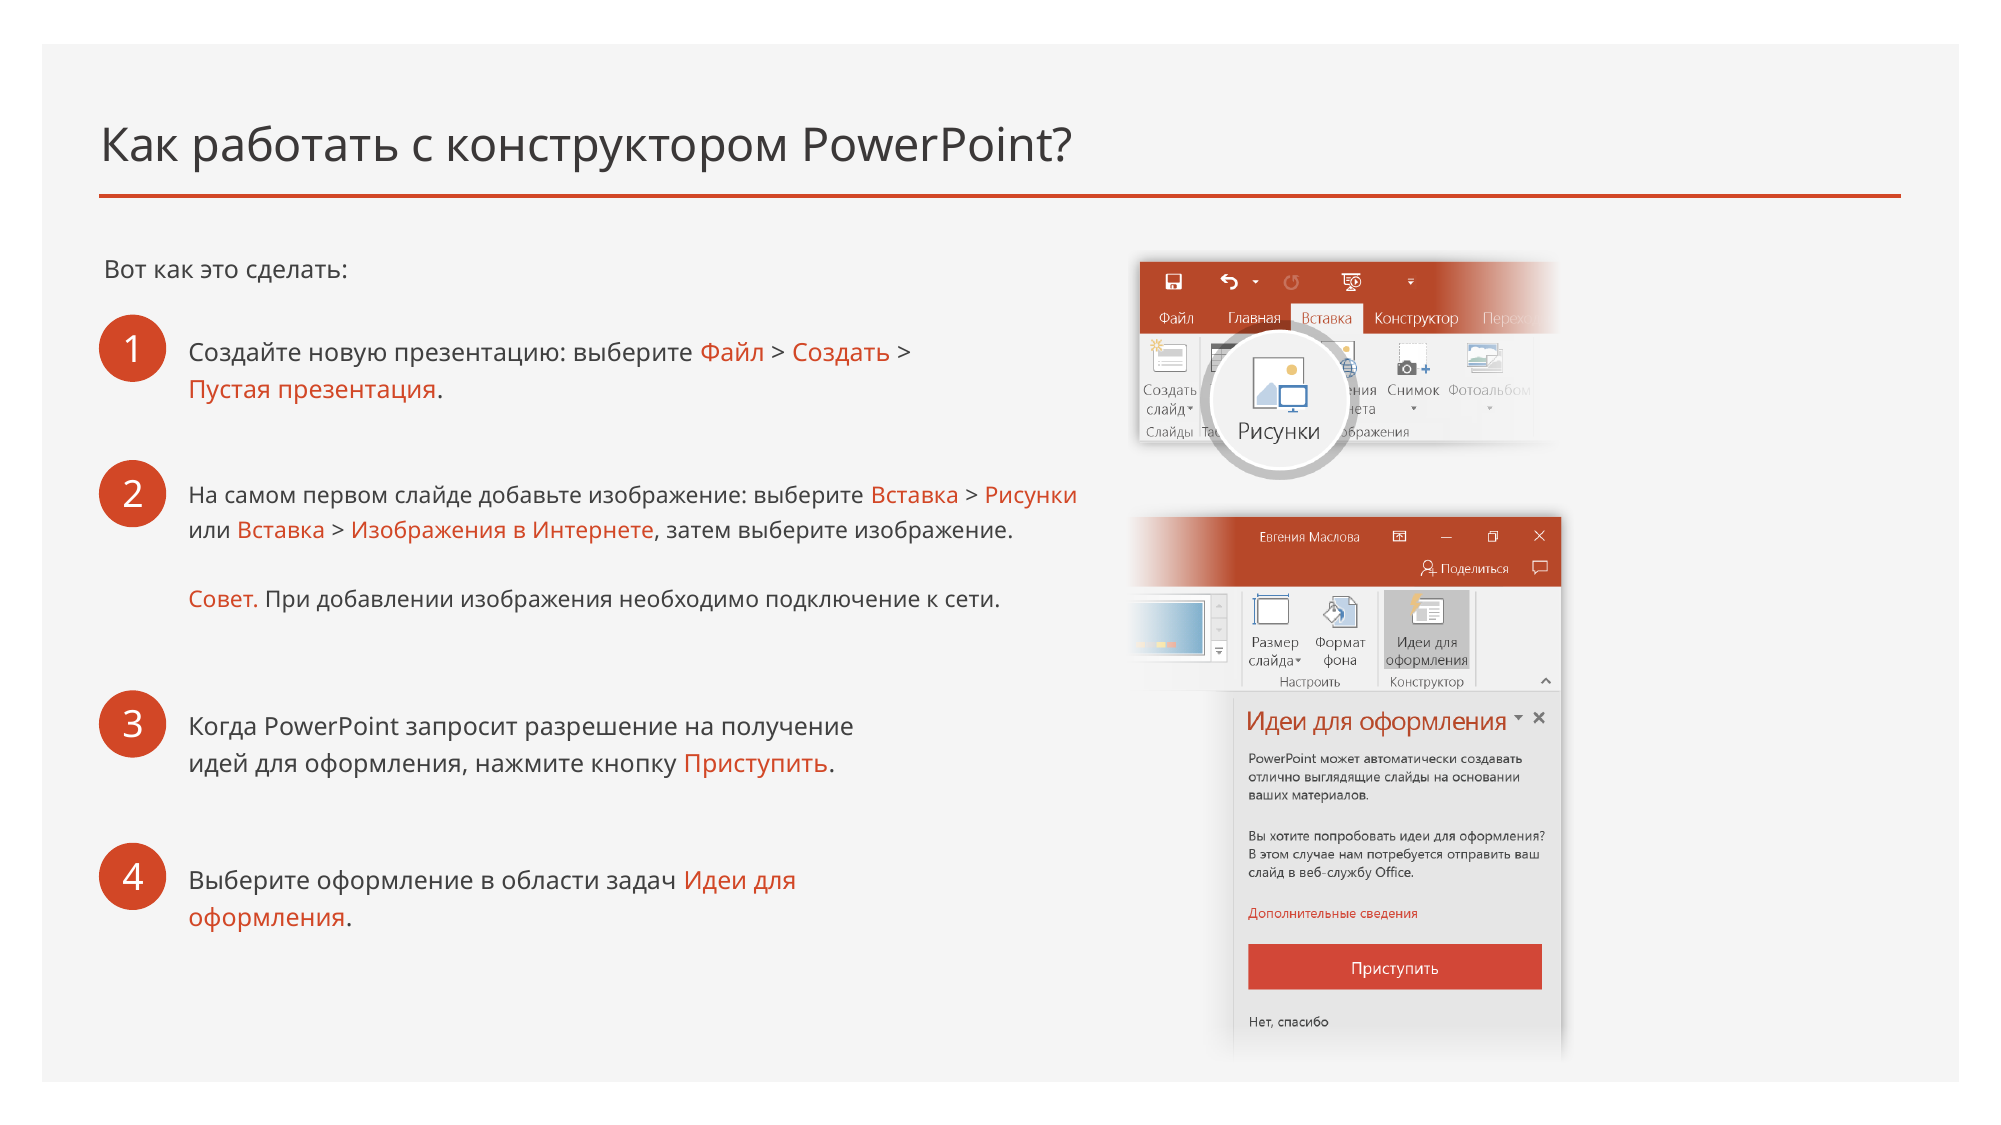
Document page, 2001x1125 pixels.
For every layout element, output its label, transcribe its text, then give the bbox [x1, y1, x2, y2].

text_box 3 [87, 693, 179, 754]
text_box 1 [87, 317, 179, 378]
text_box [116, 378, 149, 382]
text_box 2 [87, 462, 179, 524]
picture [1097, 503, 1574, 1079]
text_box [118, 524, 147, 528]
title Как работать с конструктором PowerPoint? [85, 73, 1214, 179]
text_box 4 [87, 845, 179, 907]
text_box Вот как это сделать: [88, 238, 928, 317]
text_box На самом первом слайде добавьте изображение: выберите Вставка > Рисунки или Вставка > Изображения в Интернете, затем выберите изображение. Совет. При добавлении изображения необходимо подключение к сети. [173, 466, 1129, 642]
text_box Выберите оформление в области задач Идеи для оформления. [173, 849, 913, 942]
text_box Создайте новую презентацию: выберите Файл > Создать > Пустая презентация. [173, 321, 1001, 420]
picture [1128, 250, 1588, 489]
text_box [117, 754, 148, 758]
text_box Когда PowerPoint запросит разрешение на получение идей для оформления, нажмите кнопку Приступить. [173, 694, 913, 820]
